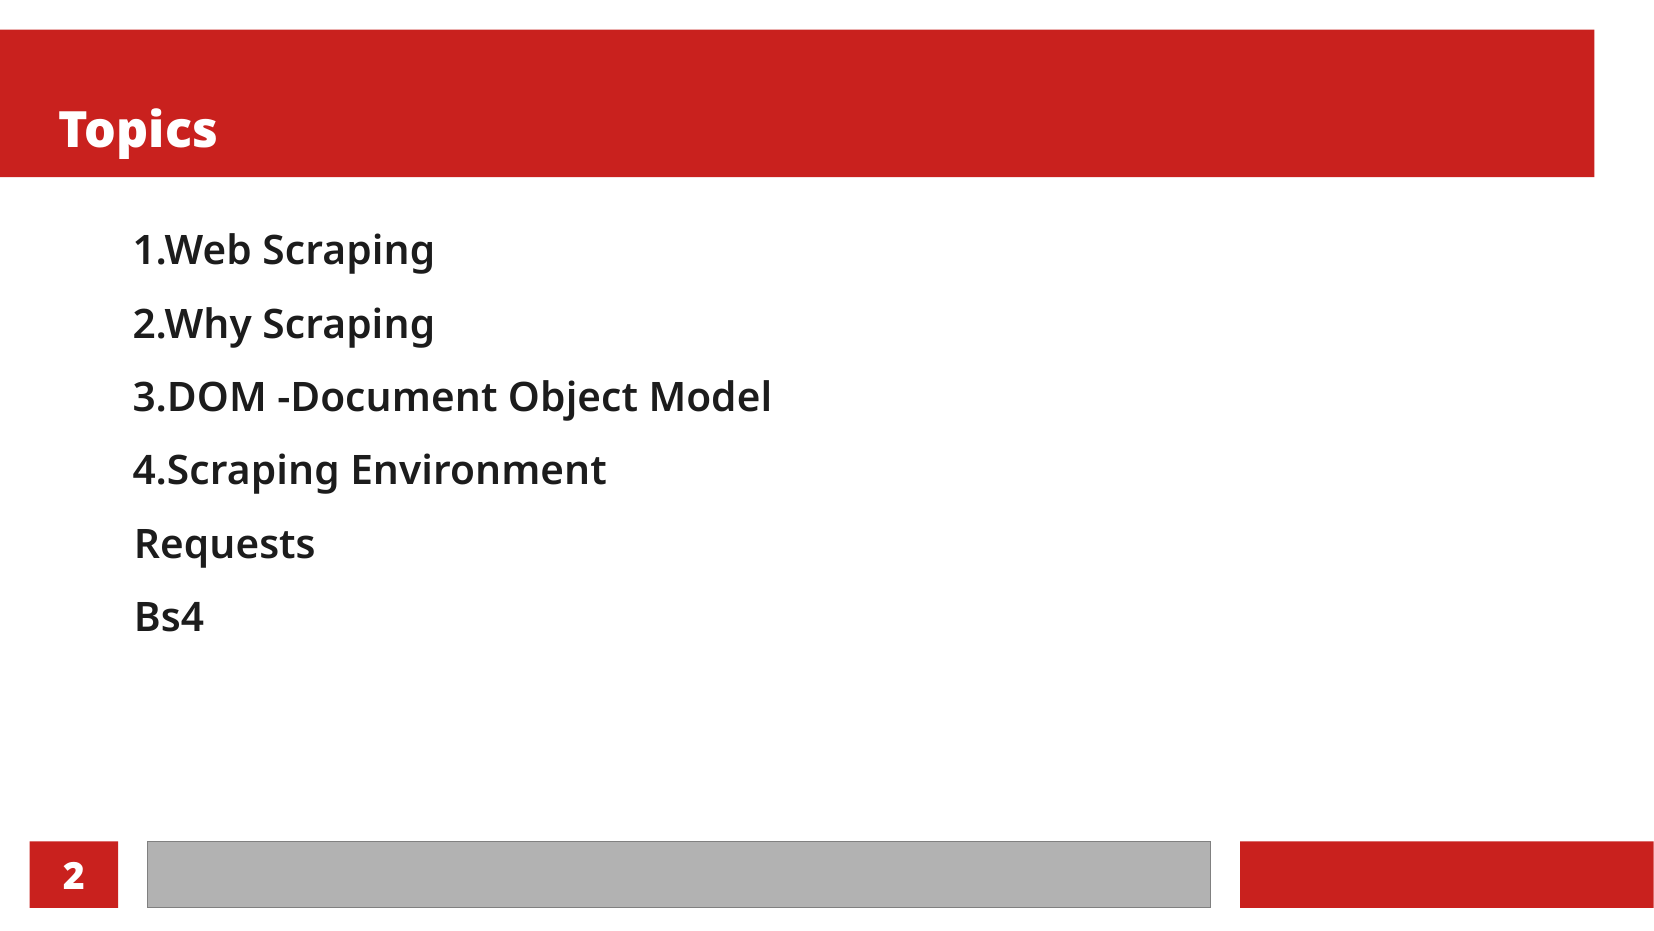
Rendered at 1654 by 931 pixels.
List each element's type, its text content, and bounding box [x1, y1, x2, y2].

title Topics [59, 44, 1595, 163]
list 1.Web Scraping 2.Why Scraping 3.DOM -Document Object Model 4.Scraping Environment Requests Bs4 [59, 221, 1565, 798]
